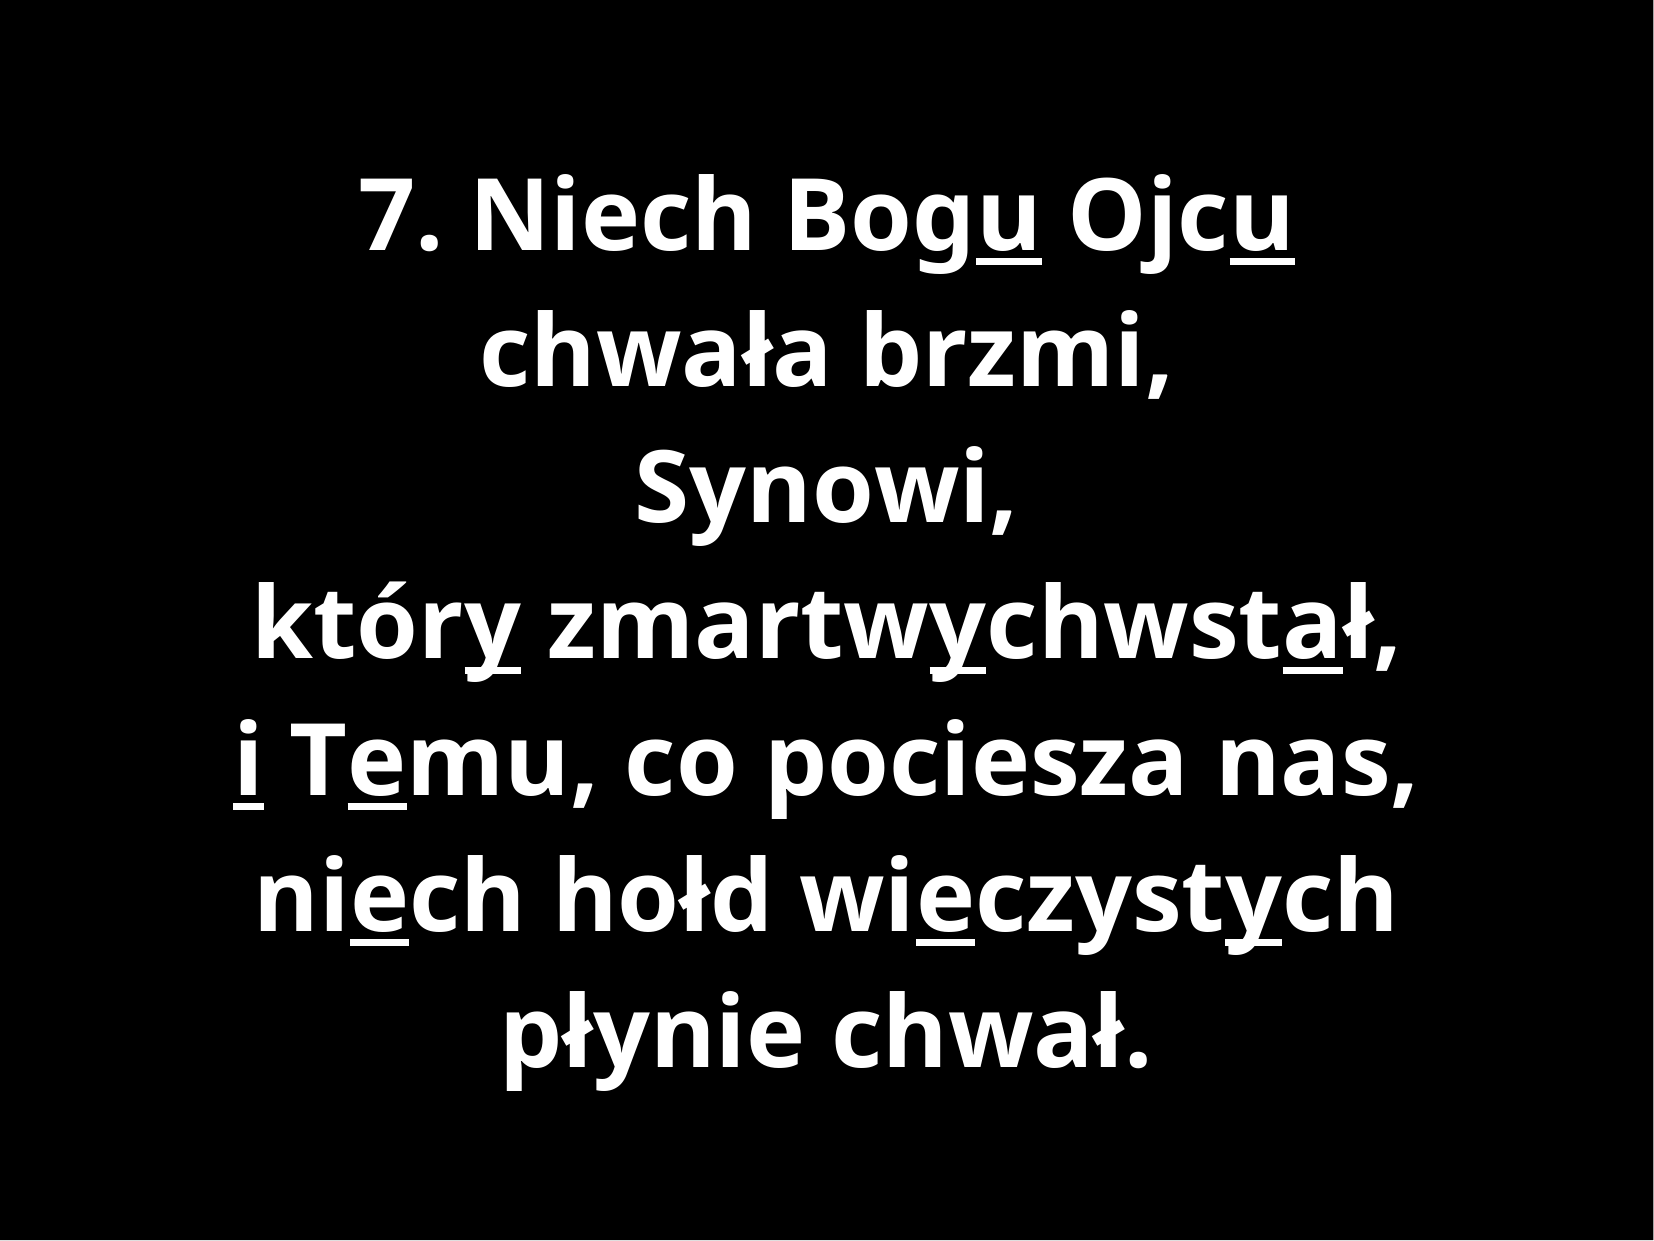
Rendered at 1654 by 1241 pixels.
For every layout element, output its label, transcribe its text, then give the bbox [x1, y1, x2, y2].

title 7. Niech Bogu Ojcu chwała brzmi, Synowi, który zmartwychwstał, i Temu, co pociesza nas, niech hołd wieczystych płynie chwał. [0, 0, 1654, 1241]
